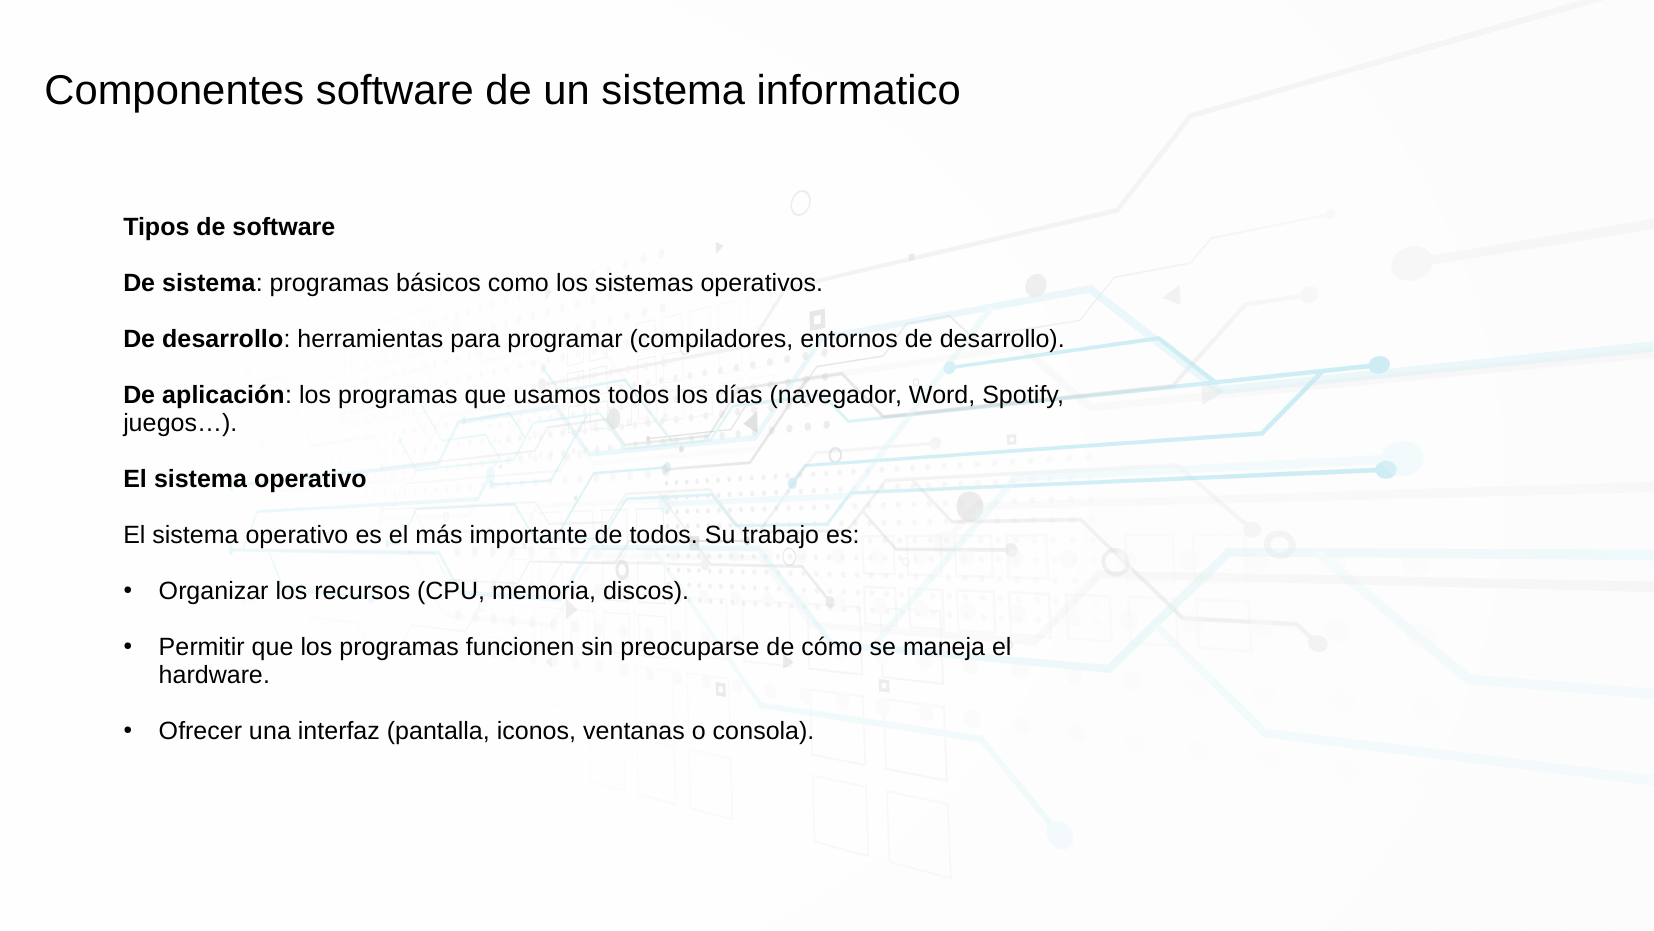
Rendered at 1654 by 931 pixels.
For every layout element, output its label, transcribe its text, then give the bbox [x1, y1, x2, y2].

text_box Componentes software de un sistema informatico [29, 59, 976, 121]
text_box Tipos de software De sistema: programas básicos como los sistemas operativos. De desarrollo: herramientas para programar (compiladores, entornos de desarrollo). De aplicación: los programas que usamos todos los días (navegador, Word, Spotify, juegos…). El sistema operativo El sistema operativo es el más importante de todos. Su trabajo es: Organizar los recursos (CPU, memoria, discos). Permitir que los programas funcionen sin preocuparse de cómo se maneja el hardware. Ofrecer una interfaz (pantalla, iconos, ventanas o consola). [108, 177, 1093, 752]
